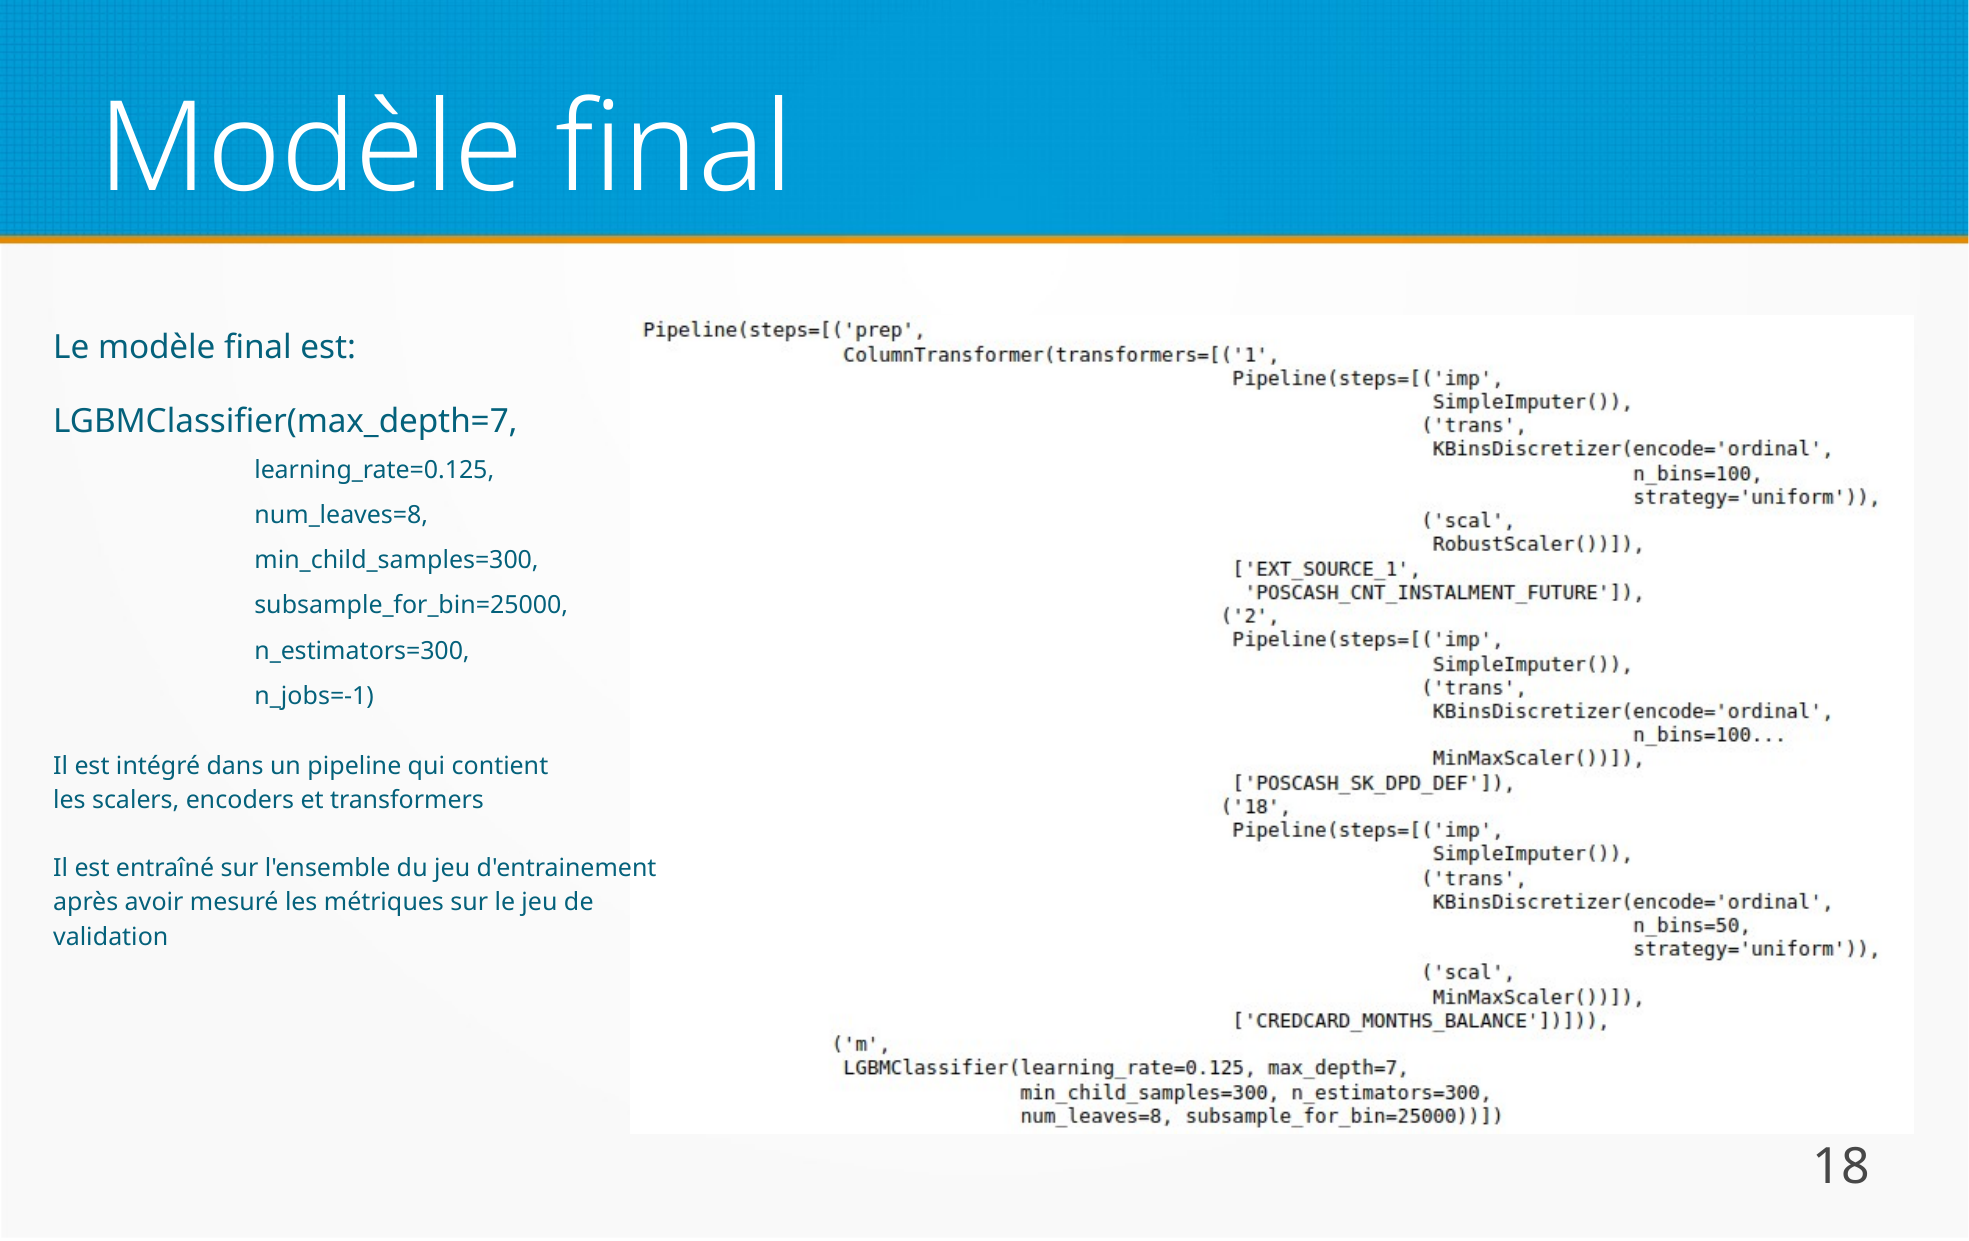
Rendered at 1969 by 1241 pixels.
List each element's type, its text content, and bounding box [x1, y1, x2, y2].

text_box Le modèle final est: LGBMClassifier(max_depth=7, learning_rate=0.125, num_leaves=8, min_child_samples=300, subsample_for_bin=25000, n_estimators=300, n_jobs=-1) Il est intégré dans un pipeline qui contient les scalers, encoders et transformers Il est entraîné sur l'ensemble du jeu d'entrainement après avoir mesuré les métriques sur le jeu de validation [47, 363, 721, 957]
title Modèle final [98, 19, 1870, 227]
picture [0, 233, 1969, 1241]
